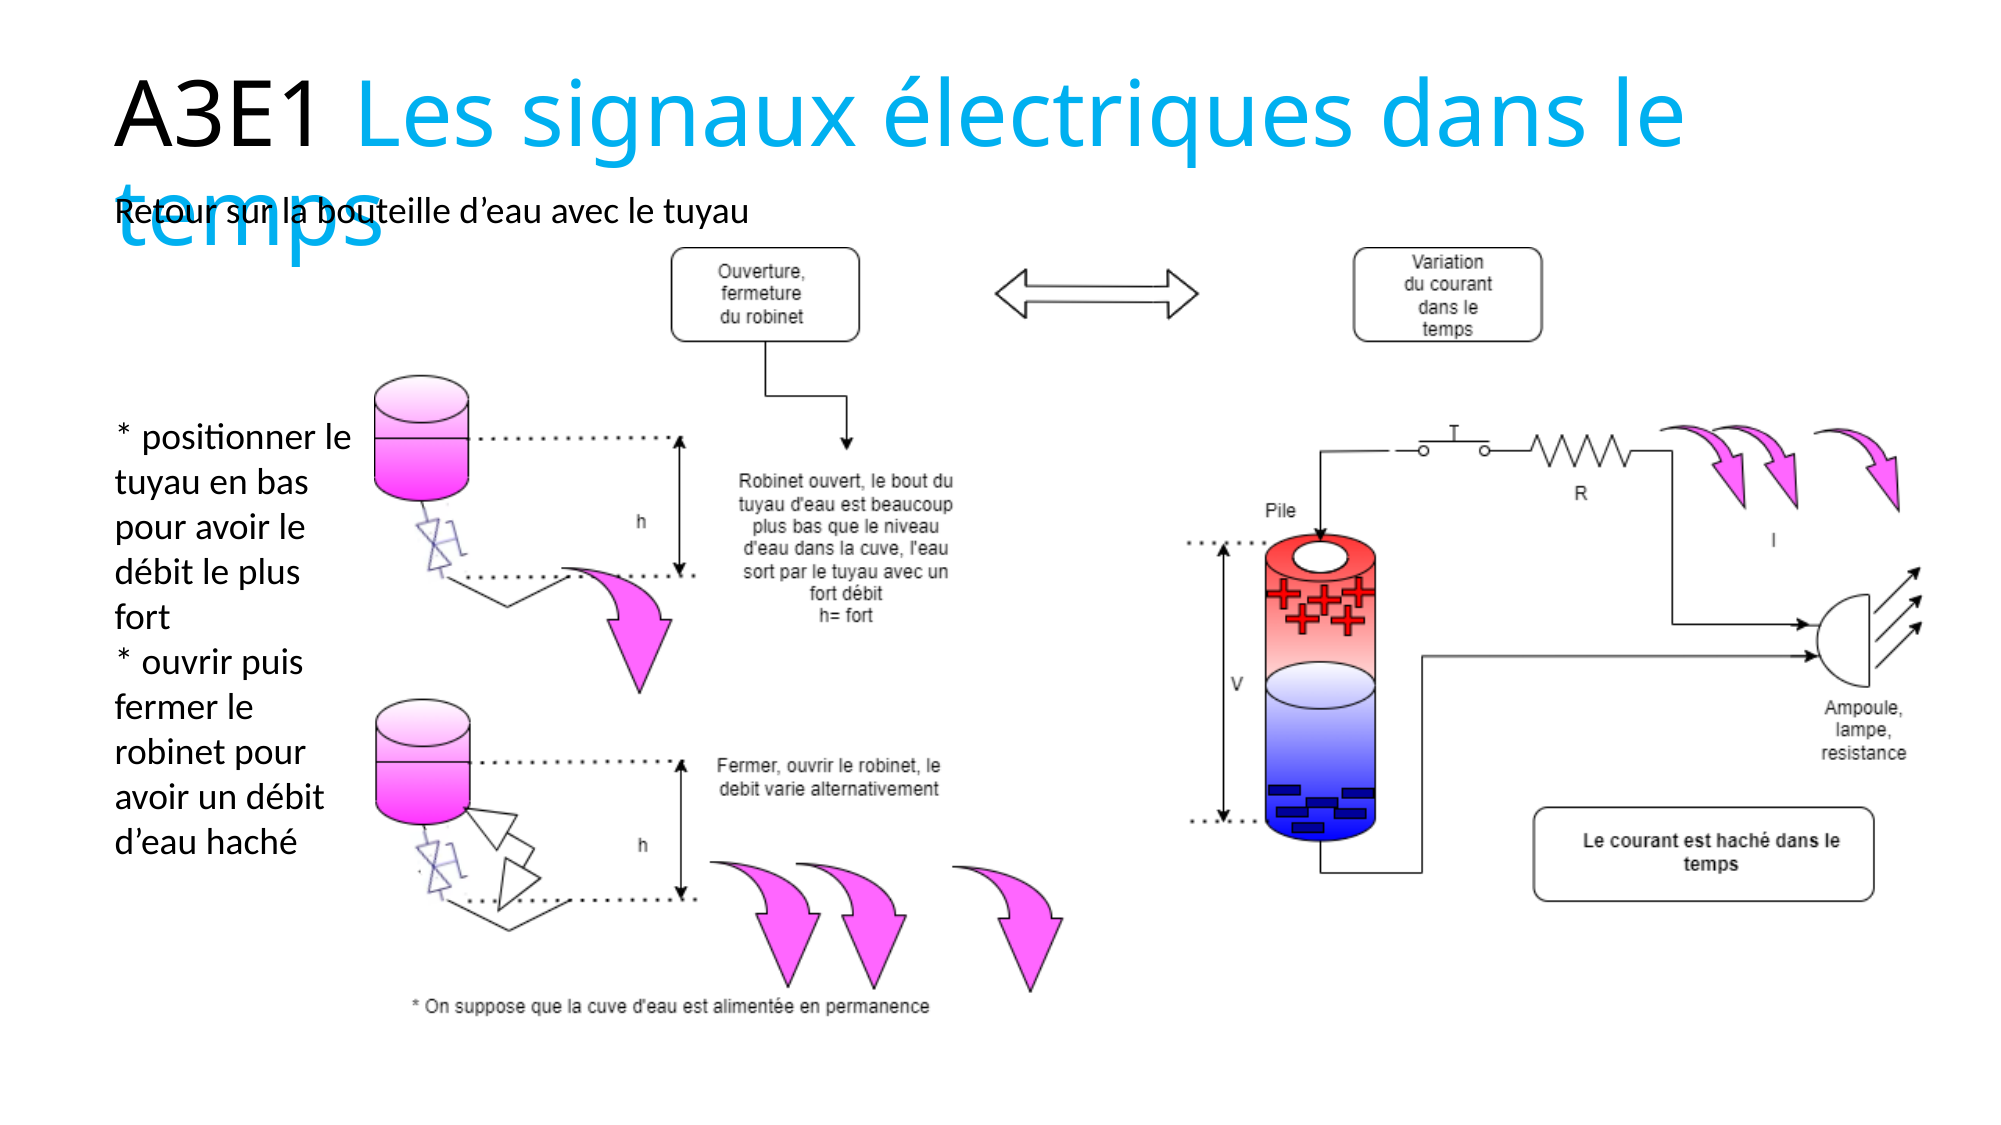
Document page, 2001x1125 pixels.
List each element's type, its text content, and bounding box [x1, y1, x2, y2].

text_box * positionner le tuyau en bas pour avoir le débit le plus fort * ouvrir puis fermer le robinet pour avoir un débit d’eau haché [99, 404, 374, 875]
text_box A3E1 Les signaux électriques dans le temps [99, 59, 1963, 163]
text_box Retour sur la bouteille d’eau avec le tuyau [99, 178, 774, 285]
picture [374, 247, 1936, 1032]
